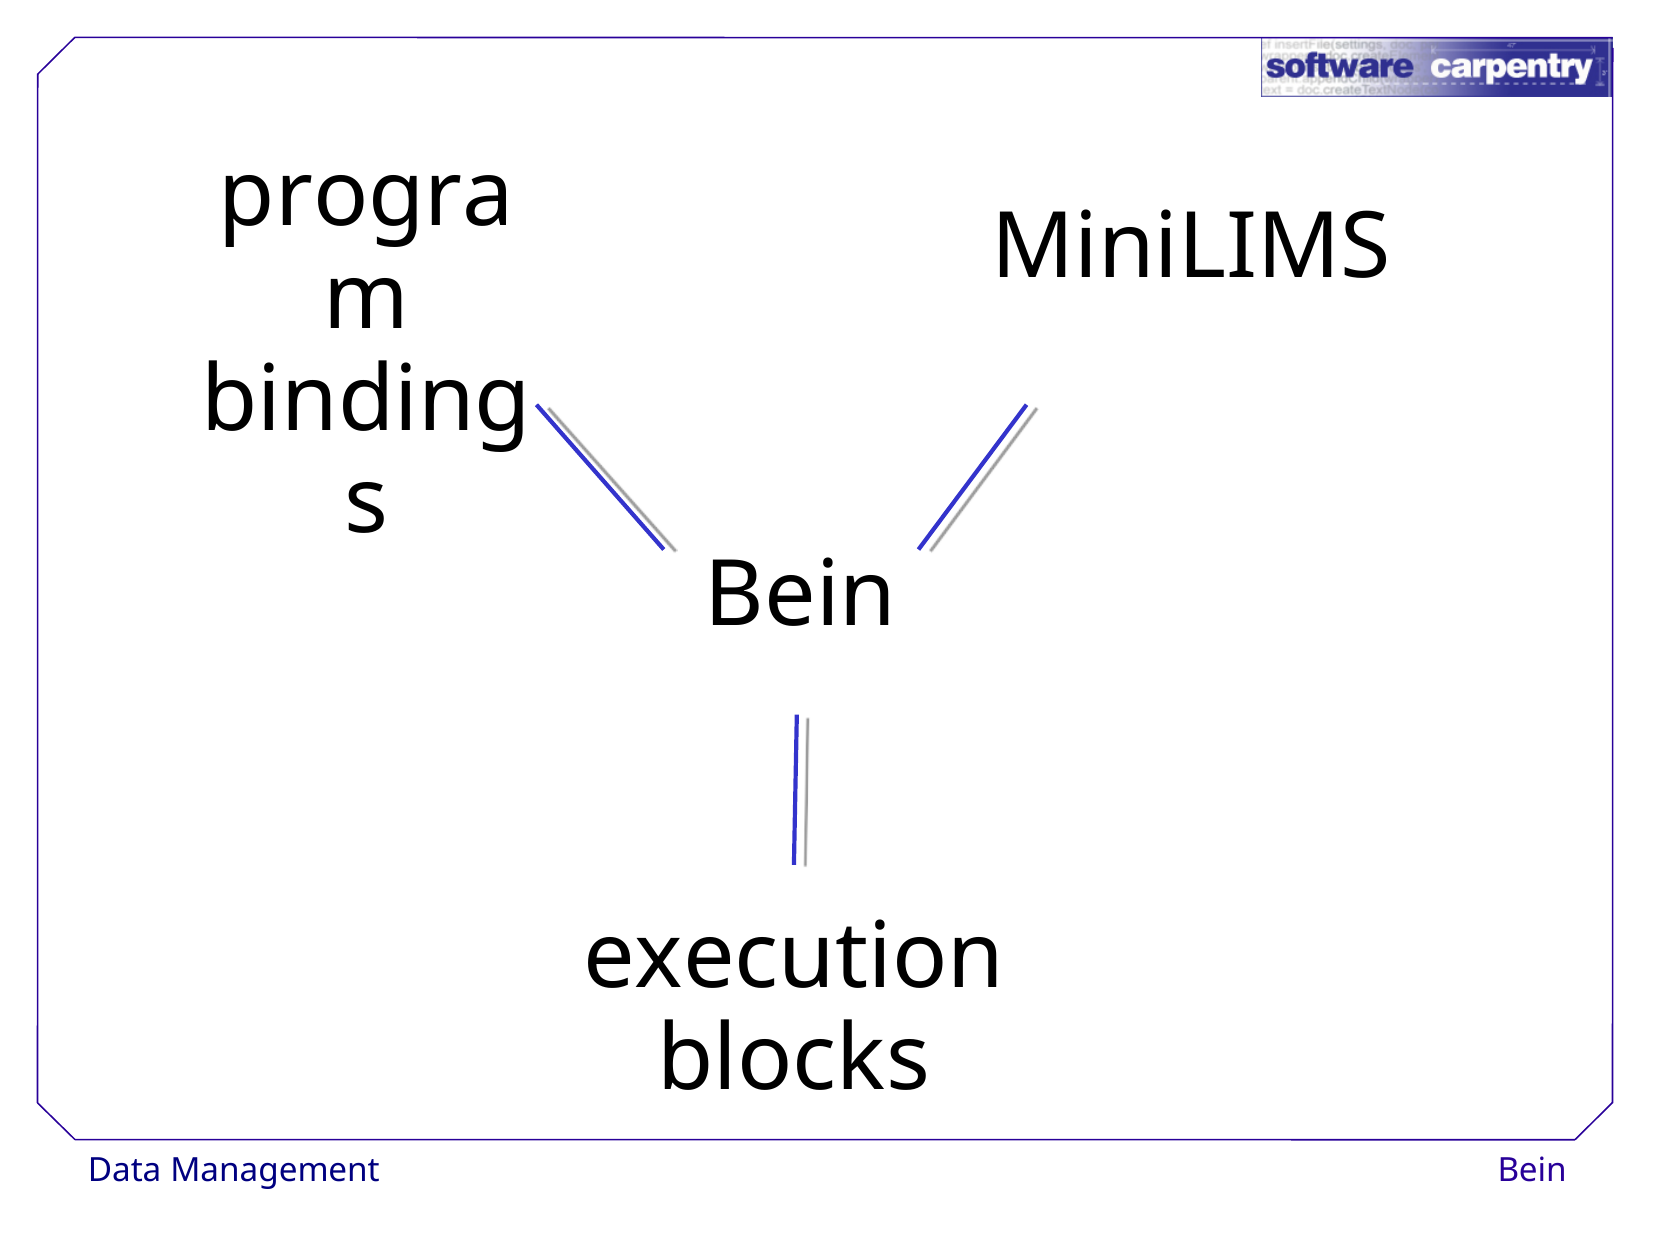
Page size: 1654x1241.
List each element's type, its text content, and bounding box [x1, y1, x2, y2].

text_box program bindings [166, 136, 568, 561]
text_box MiniLIMS [951, 188, 1432, 306]
picture [1261, 39, 1613, 97]
text_box execution blocks [424, 898, 1164, 1119]
text_box Bein [650, 535, 952, 654]
